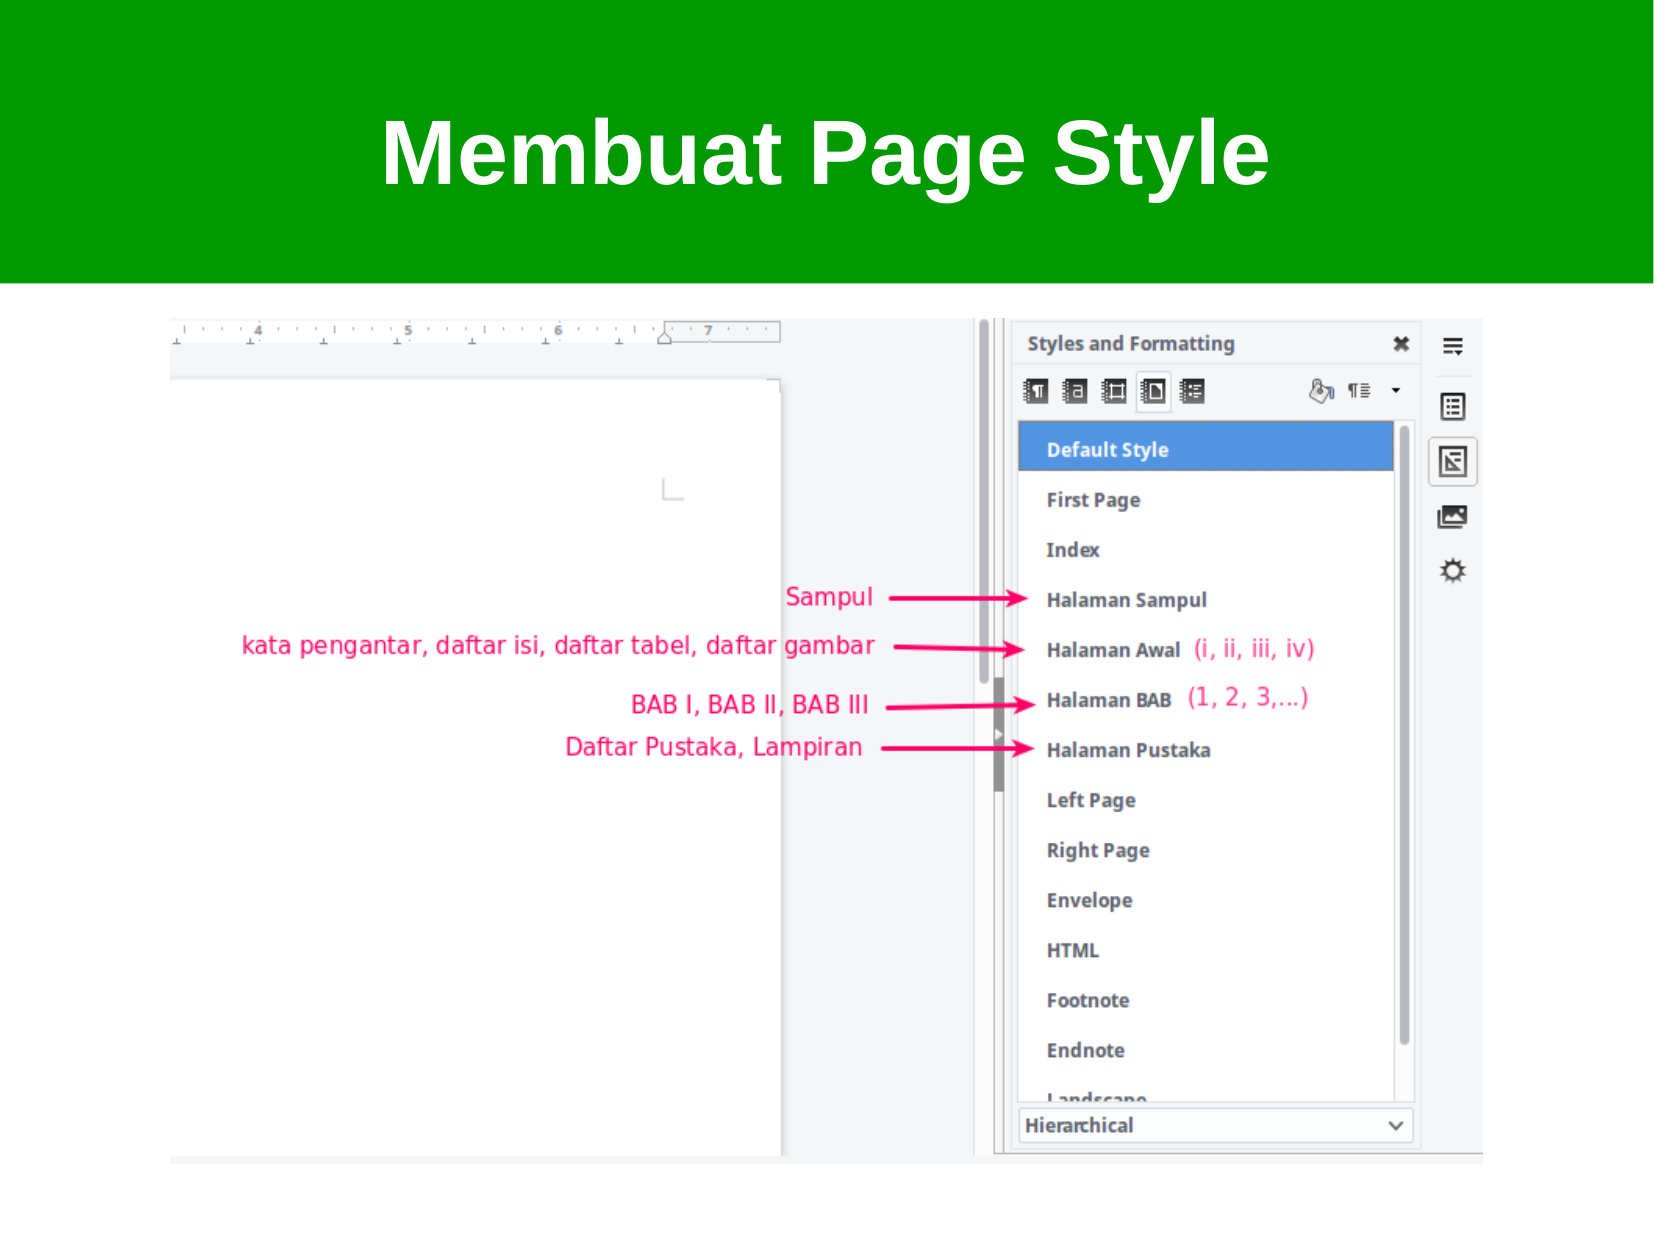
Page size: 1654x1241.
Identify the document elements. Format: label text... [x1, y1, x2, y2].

picture [170, 318, 1483, 1164]
text_box [0, 0, 1654, 284]
title Membuat Page Style [82, 49, 1571, 257]
